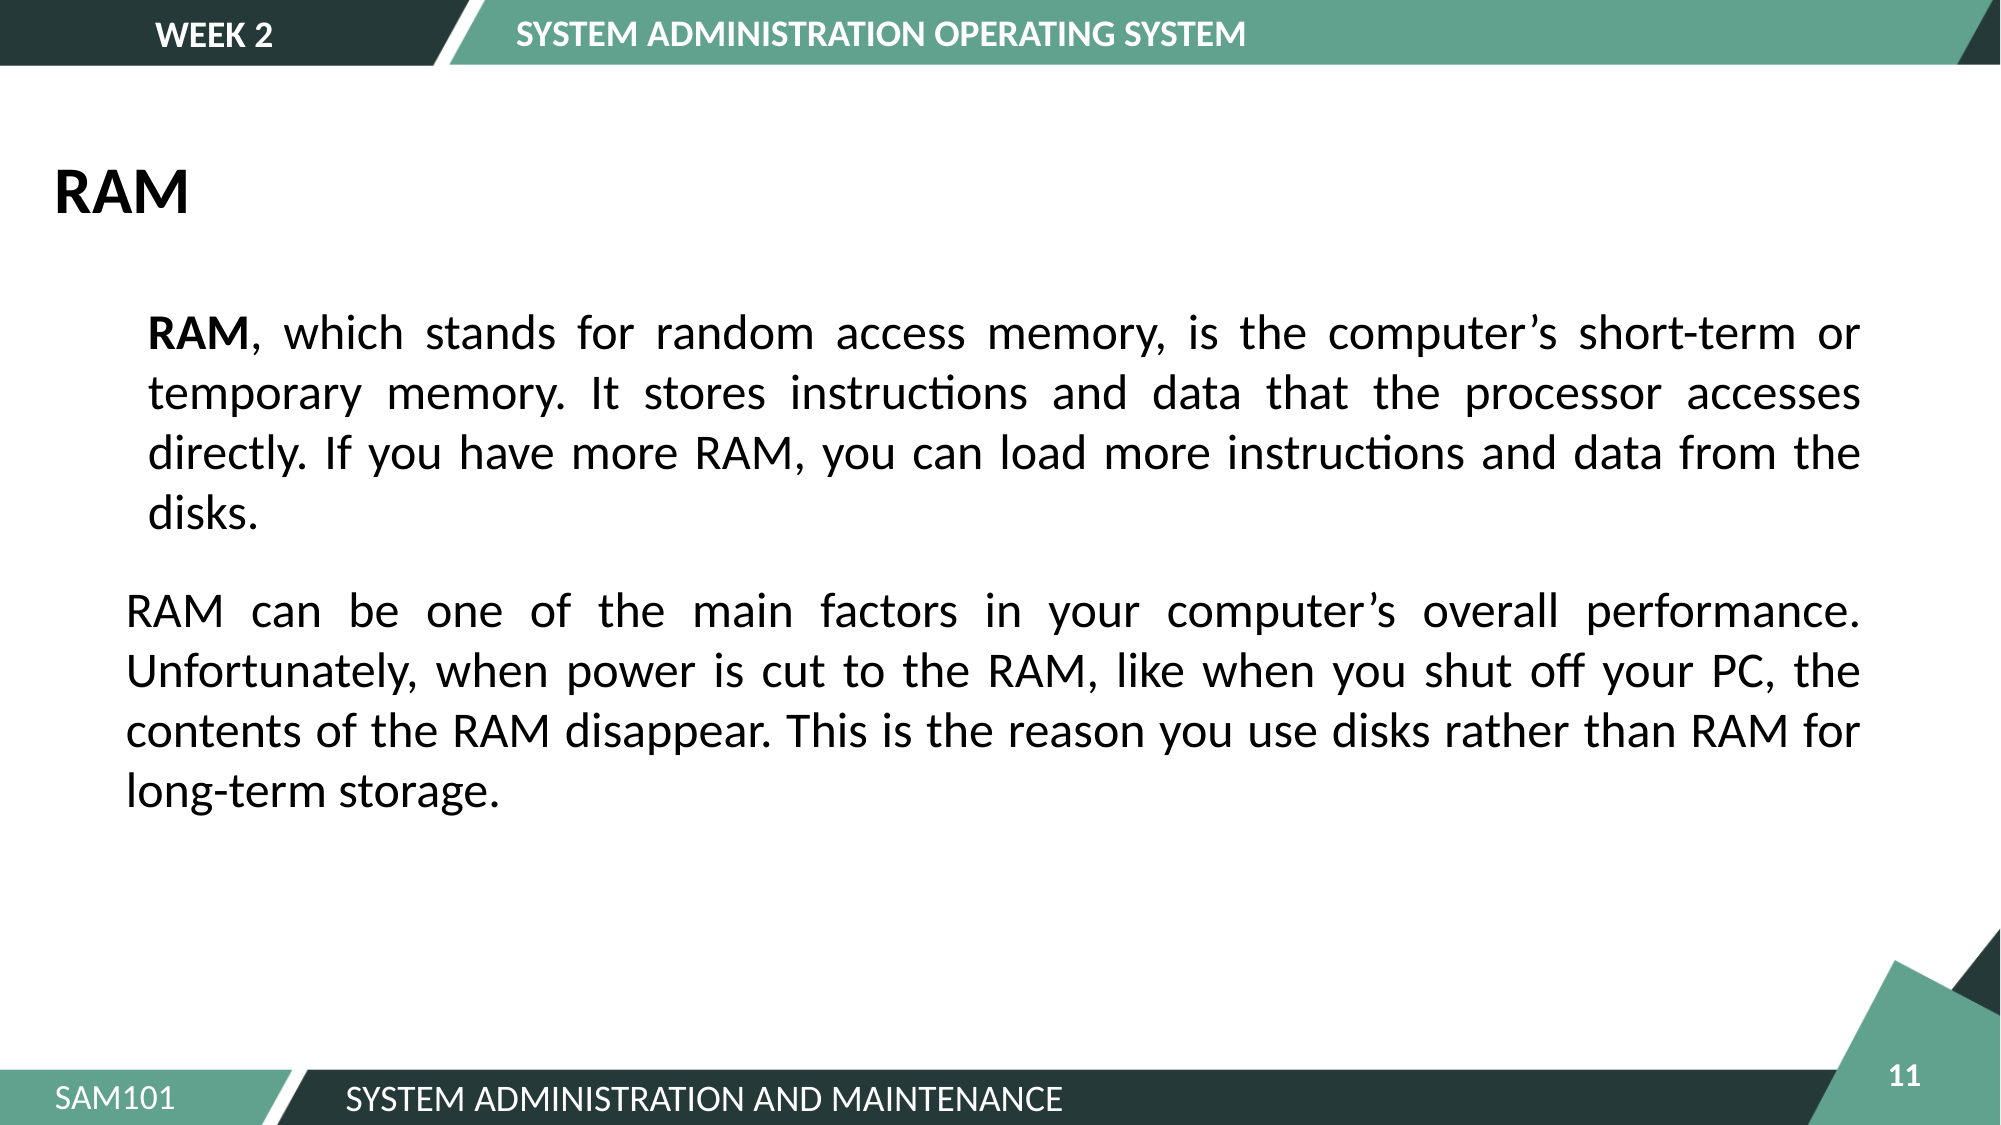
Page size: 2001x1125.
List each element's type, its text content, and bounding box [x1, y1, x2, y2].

slide_number <number> [1486, 1042, 1937, 1103]
text_box RAM can be one of the main factors in your computer’s overall performance. Unfortunately, when power is cut to the RAM, like when you shut off your PC, the contents of the RAM disappear. This is the reason you use disks rather than RAM for long-term storage. [110, 562, 1878, 833]
text_box SYSTEM ADMINISTRATION OPERATING SYSTEM [501, 1, 1937, 62]
text_box RAM, which stands for random access memory, is the computer’s short-term or temporary memory. It stores instructions and data that the processor accesses directly. If you have more RAM, you can load more instructions and data from the disks. [132, 284, 1878, 555]
text_box WEEK 2 [98, 2, 331, 63]
picture [0, 0, 2001, 1125]
text_box RAM [39, 140, 533, 243]
text_box SAM101 [39, 1066, 233, 1125]
text_box SYSTEM ADMINISTRATION AND MAINTENANCE [330, 1066, 1332, 1125]
